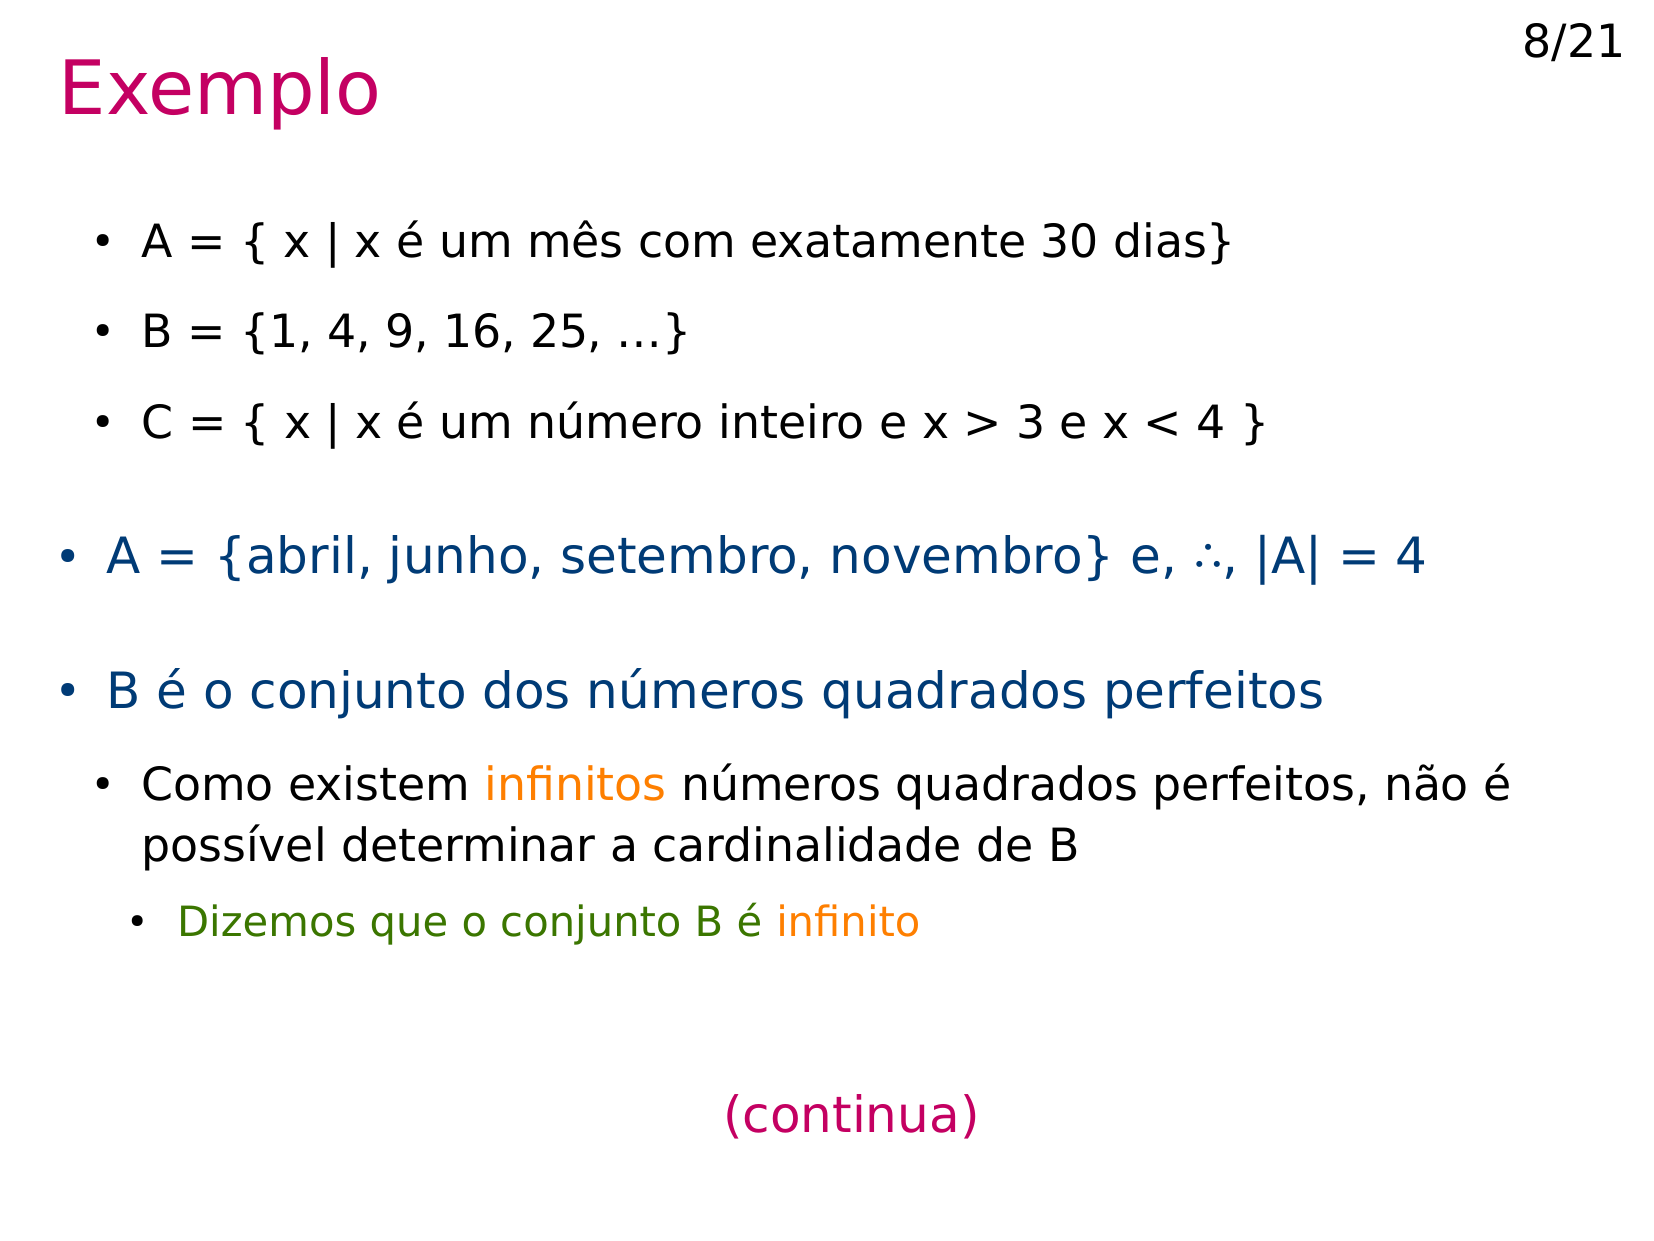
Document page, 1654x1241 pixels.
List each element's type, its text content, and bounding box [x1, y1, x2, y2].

title Exemplo [59, 29, 1625, 148]
list A = { x | x é um mês com exatamente 30 dias} B = {1, 4, 9, 16, 25, …} C = { x | x é um número inteiro e x > 3 e x < 4 } A = {abril, junho, setembro, novembro} e, ∴, |A| = 4 B é o conjunto dos números quadrados perfeitos Como existem infinitos números quadrados perfeitos, não é possível determinar a cardinalidade de B Dizemos que o conjunto B é infinito [59, 206, 1625, 1211]
text_box (continua) [708, 1078, 995, 1152]
